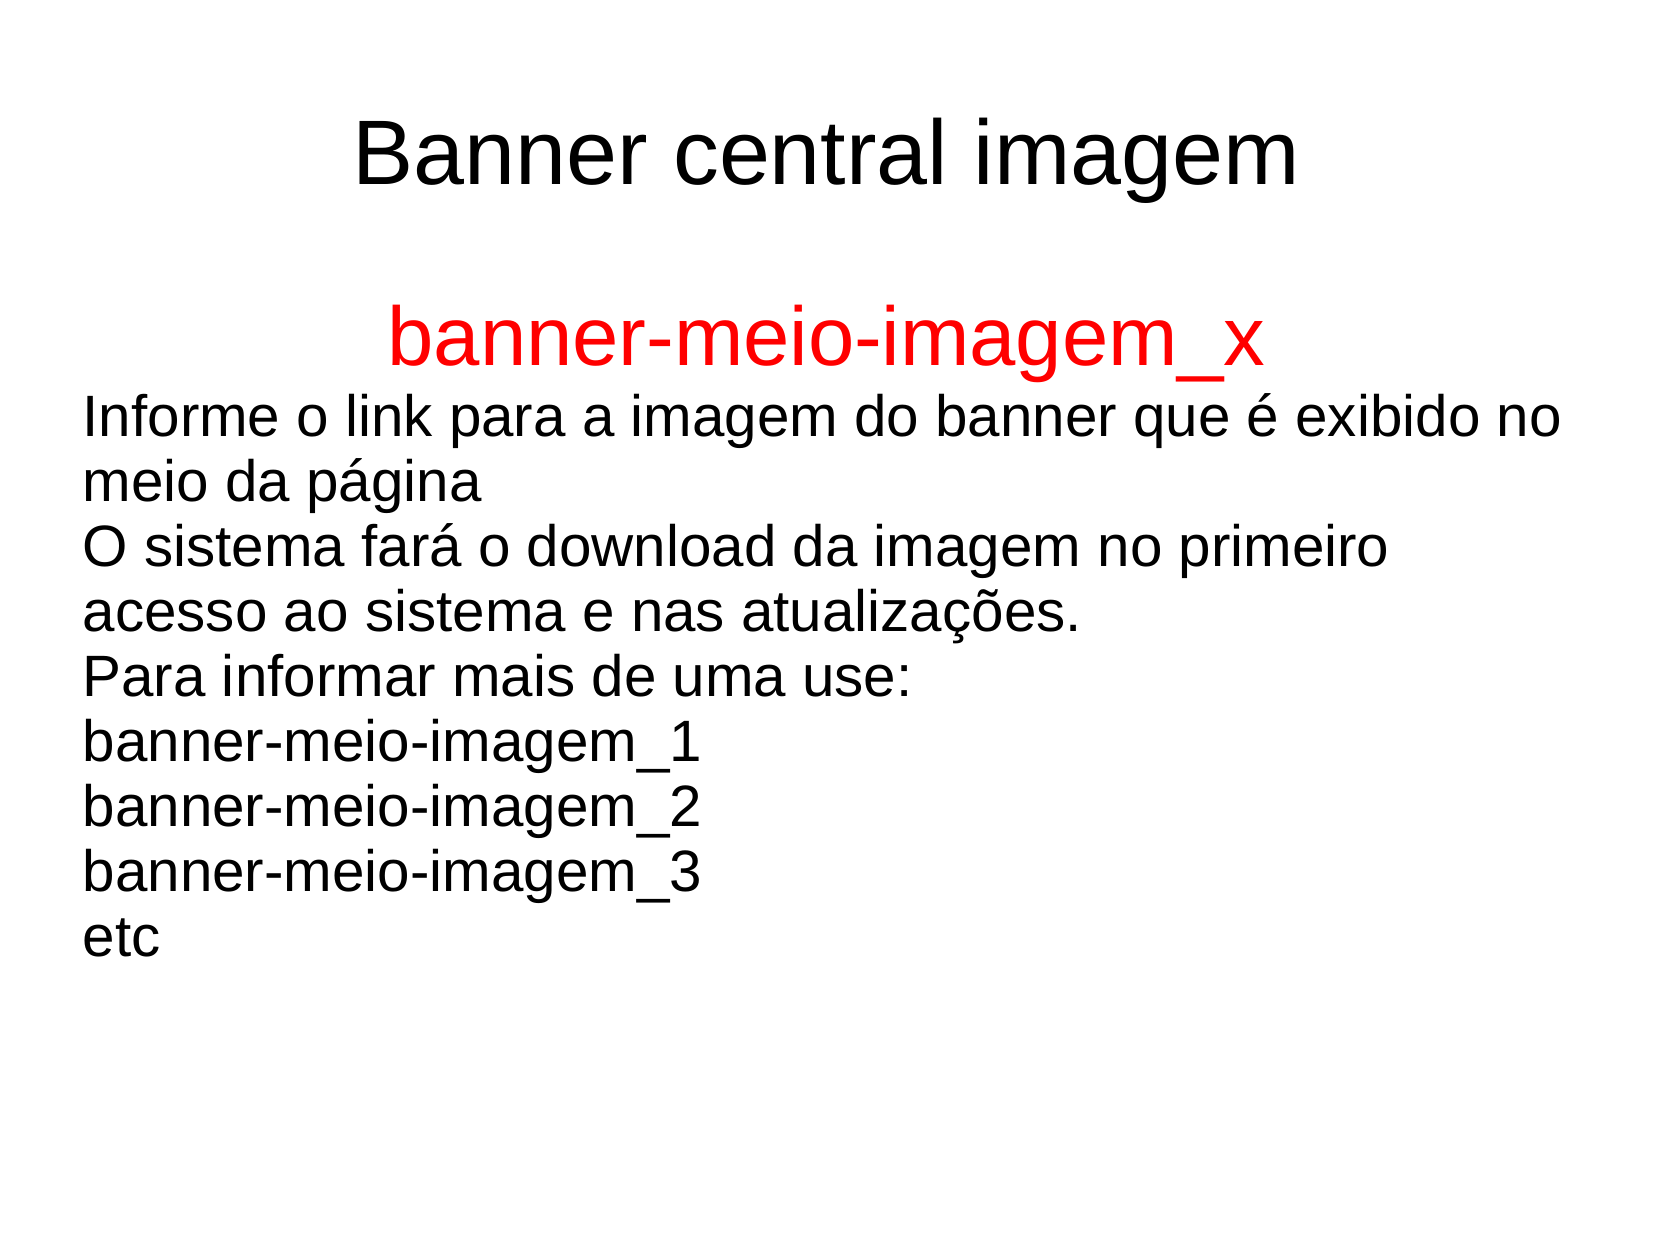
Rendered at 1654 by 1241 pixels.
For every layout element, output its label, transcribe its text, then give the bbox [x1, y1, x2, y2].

title Banner central imagem [82, 49, 1571, 257]
subtitle banner-meio-imagem_x Informe o link para a imagem do banner que é exibido no meio da página O sistema fará o download da imagem no primeiro acesso ao sistema e nas atualizações. Para informar mais de uma use: banner-meio-imagem_1 banner-meio-imagem_2 banner-meio-imagem_3 etc [82, 290, 1571, 1010]
